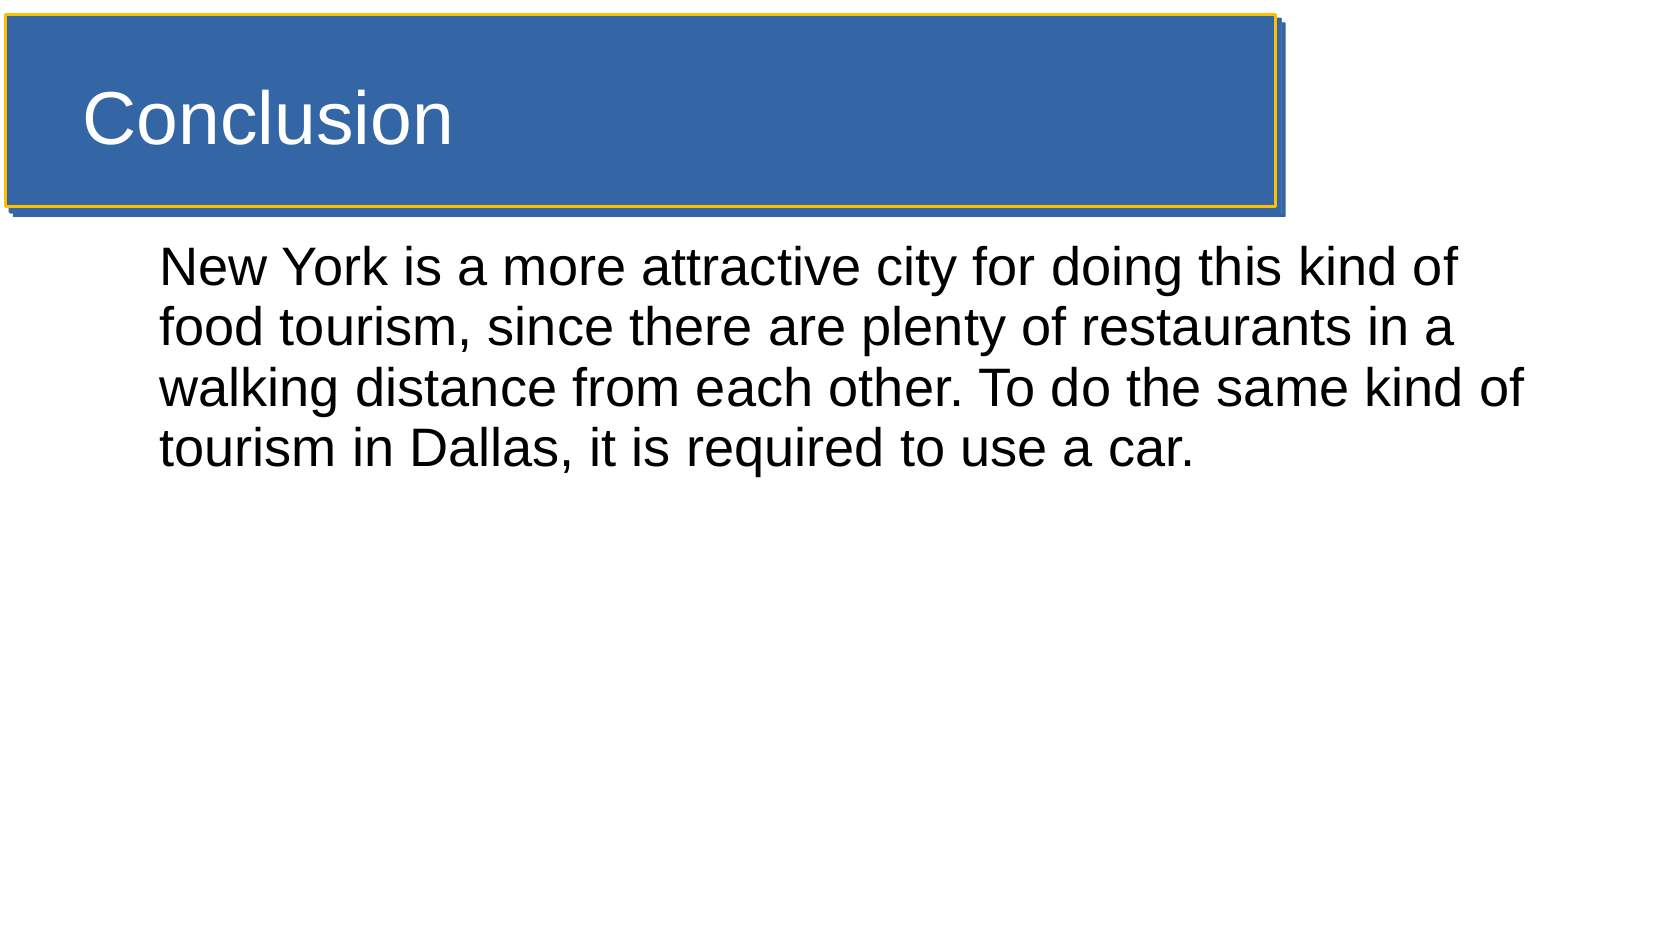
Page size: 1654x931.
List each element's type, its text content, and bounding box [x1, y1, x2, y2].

list New York is a more attractive city for doing this kind of food tourism, since there are plenty of restaurants in a walking distance from each other. To do the same kind of tourism in Dallas, it is required to use a car. [88, 236, 1565, 798]
title Conclusion [82, 44, 1235, 192]
